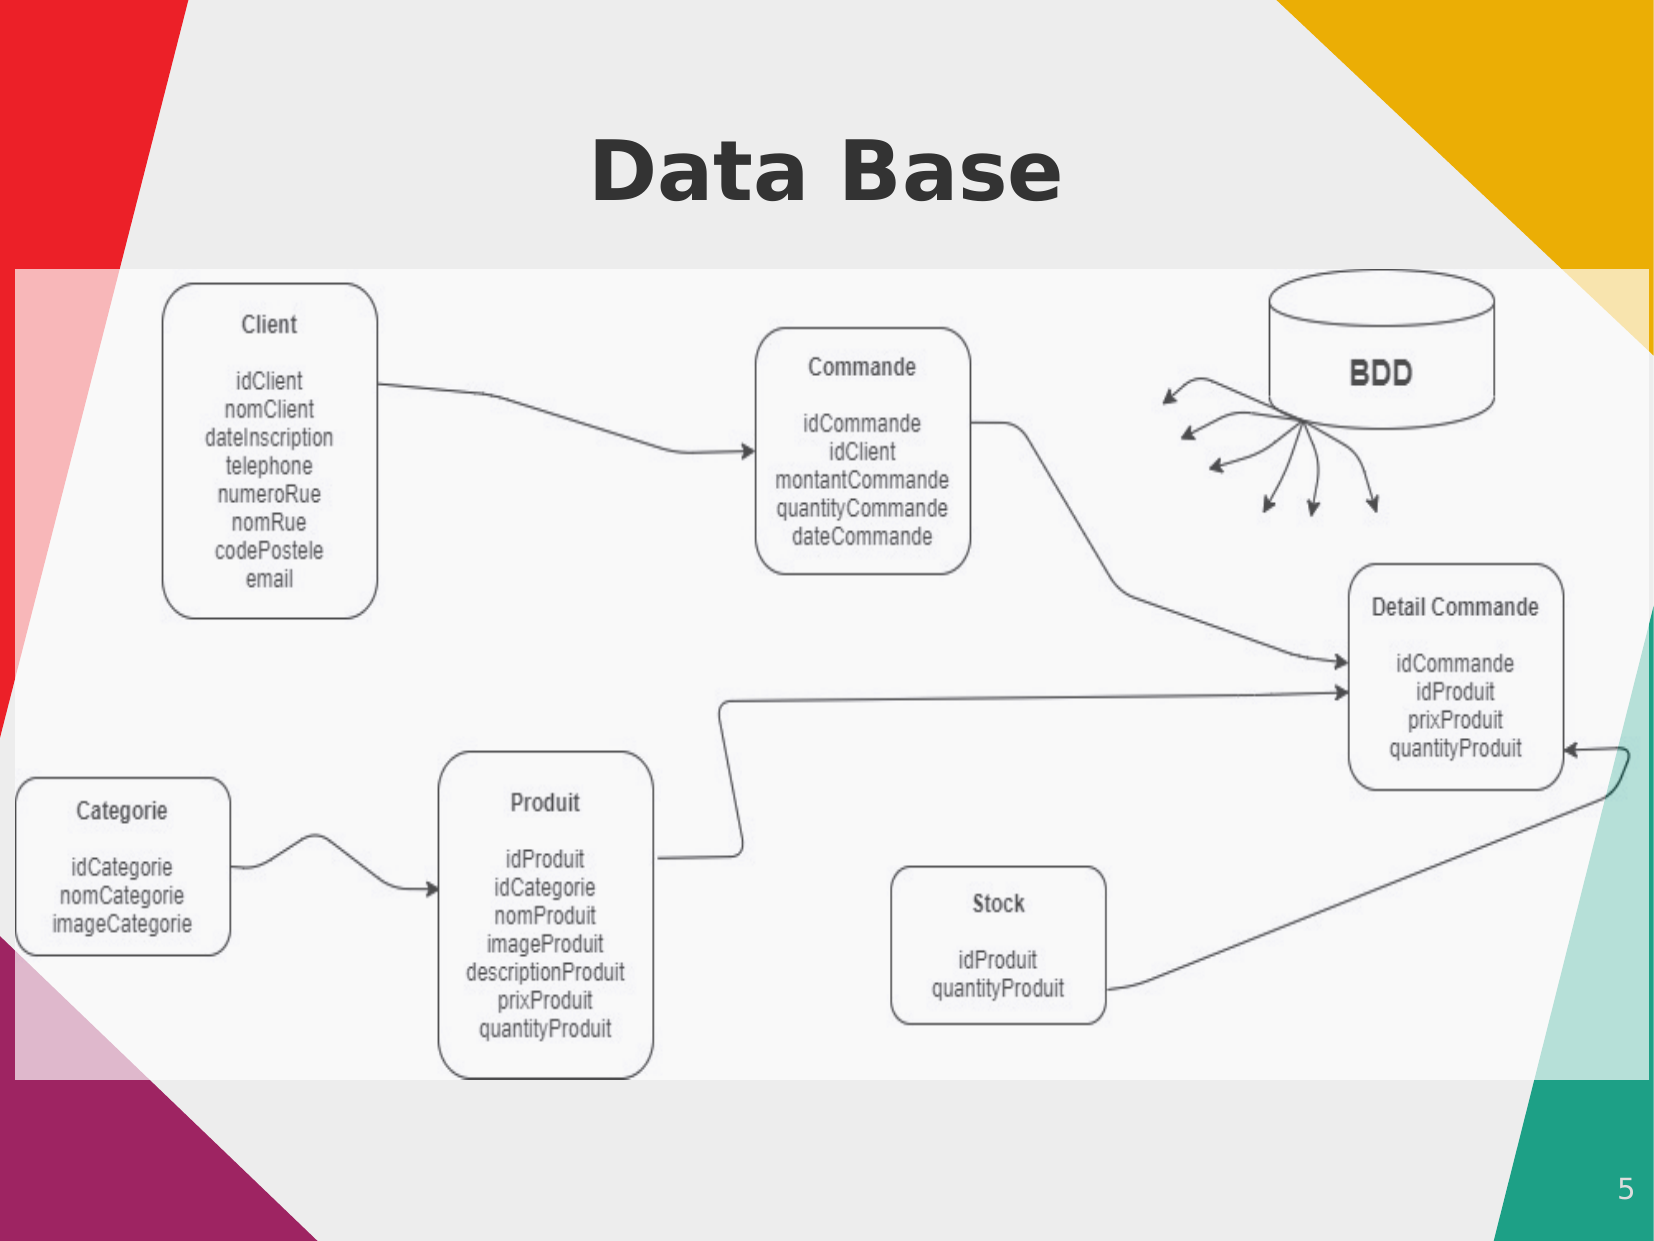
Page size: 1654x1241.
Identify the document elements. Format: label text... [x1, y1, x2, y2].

title Data Base [114, 73, 1539, 269]
picture [15, 270, 1649, 1081]
